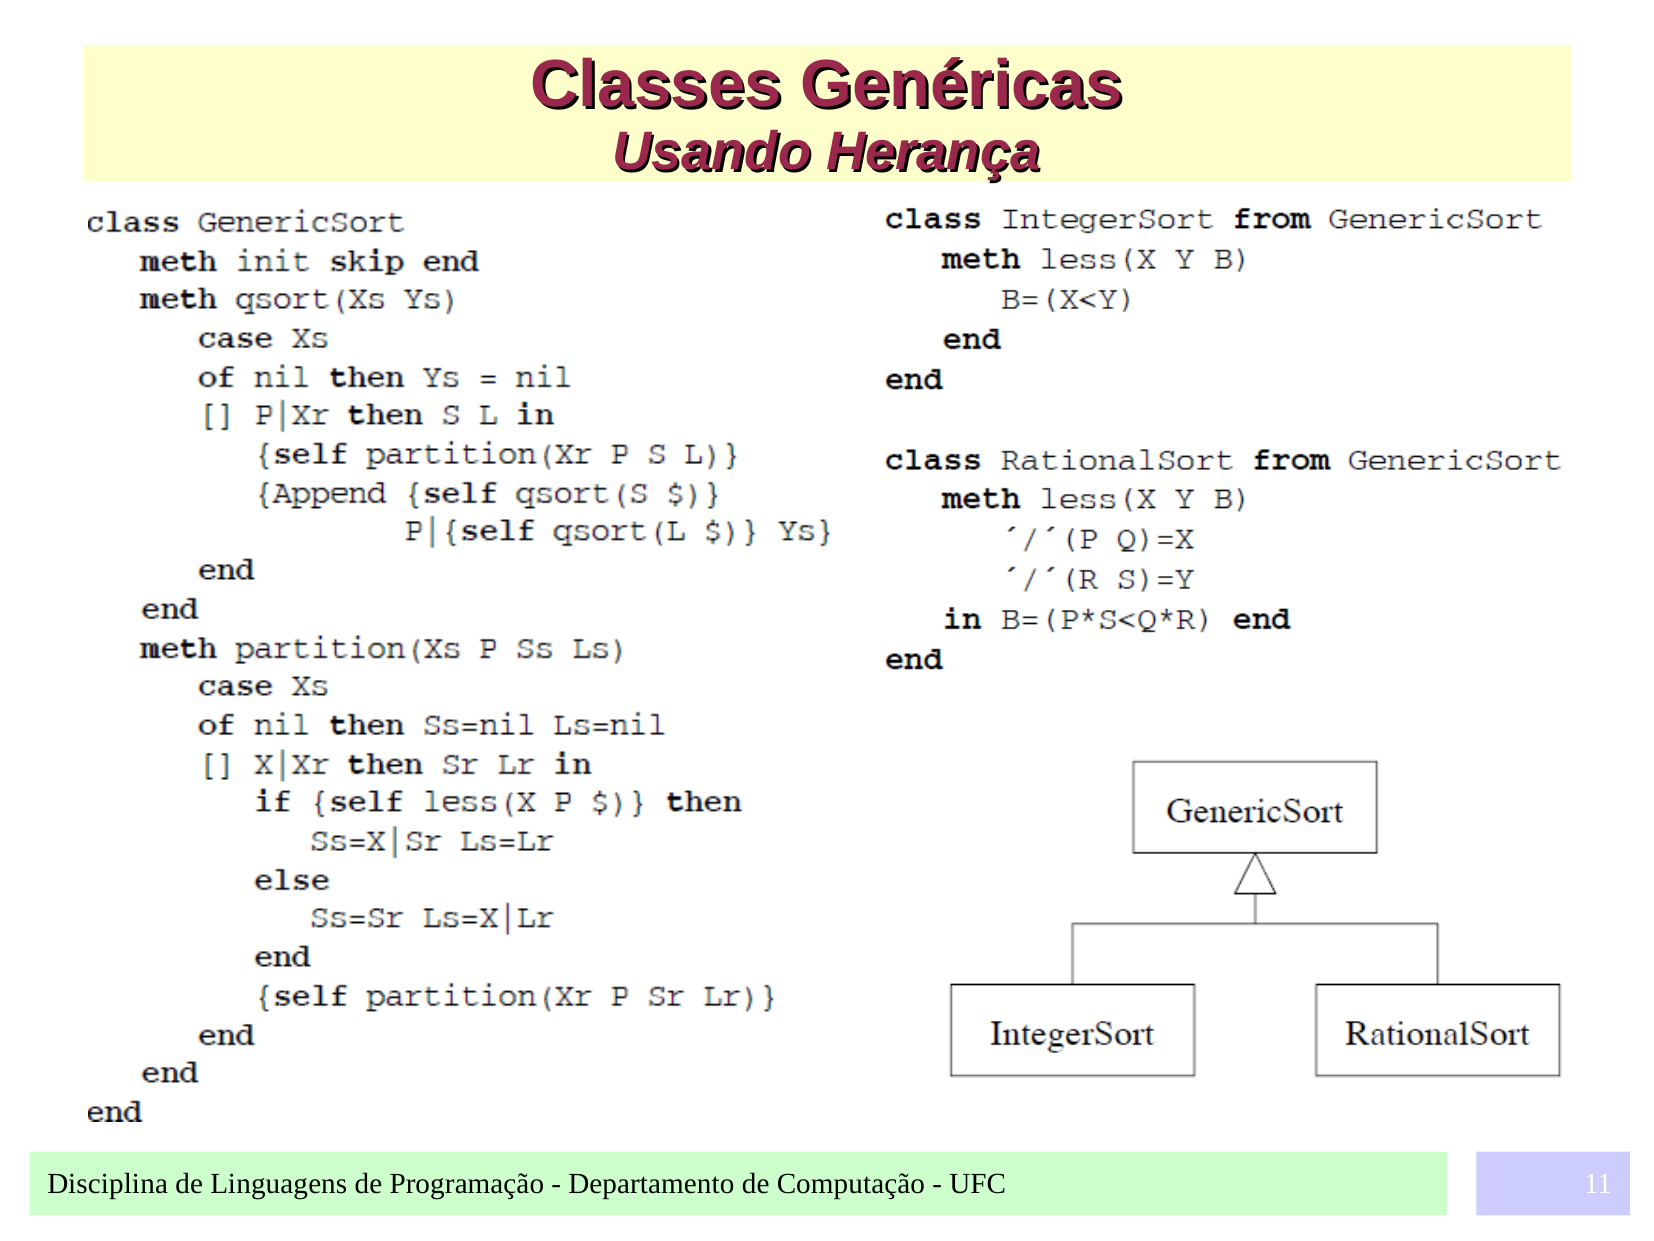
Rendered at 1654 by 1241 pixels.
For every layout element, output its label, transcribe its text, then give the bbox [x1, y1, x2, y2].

picture [940, 738, 1565, 1078]
picture [88, 206, 833, 1123]
title Classes Genéricas Usando Herança [82, 45, 1571, 182]
picture [882, 193, 1565, 674]
